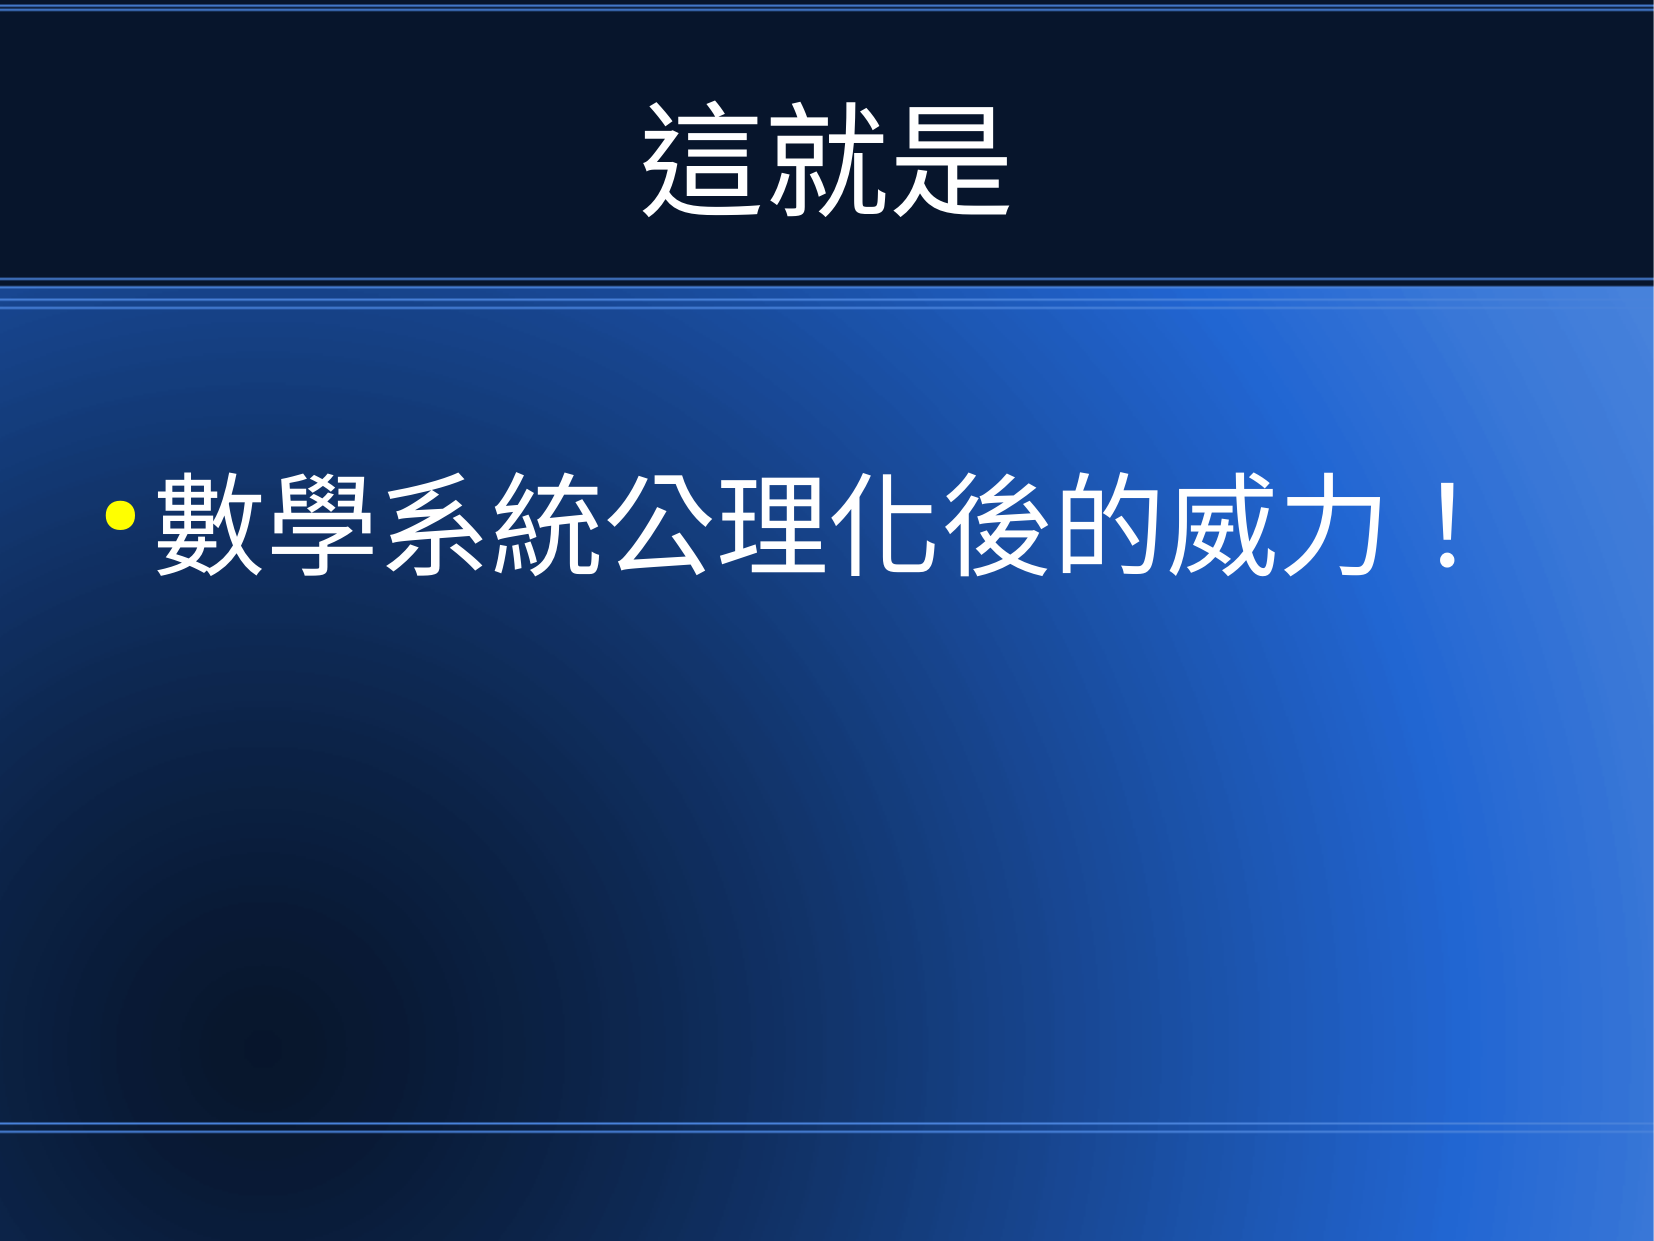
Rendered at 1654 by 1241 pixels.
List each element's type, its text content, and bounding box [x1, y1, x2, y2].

list 數學系統公理化後的威力！ [82, 355, 1571, 1241]
picture [0, 0, 1654, 1241]
title 這就是 [82, 49, 1571, 257]
